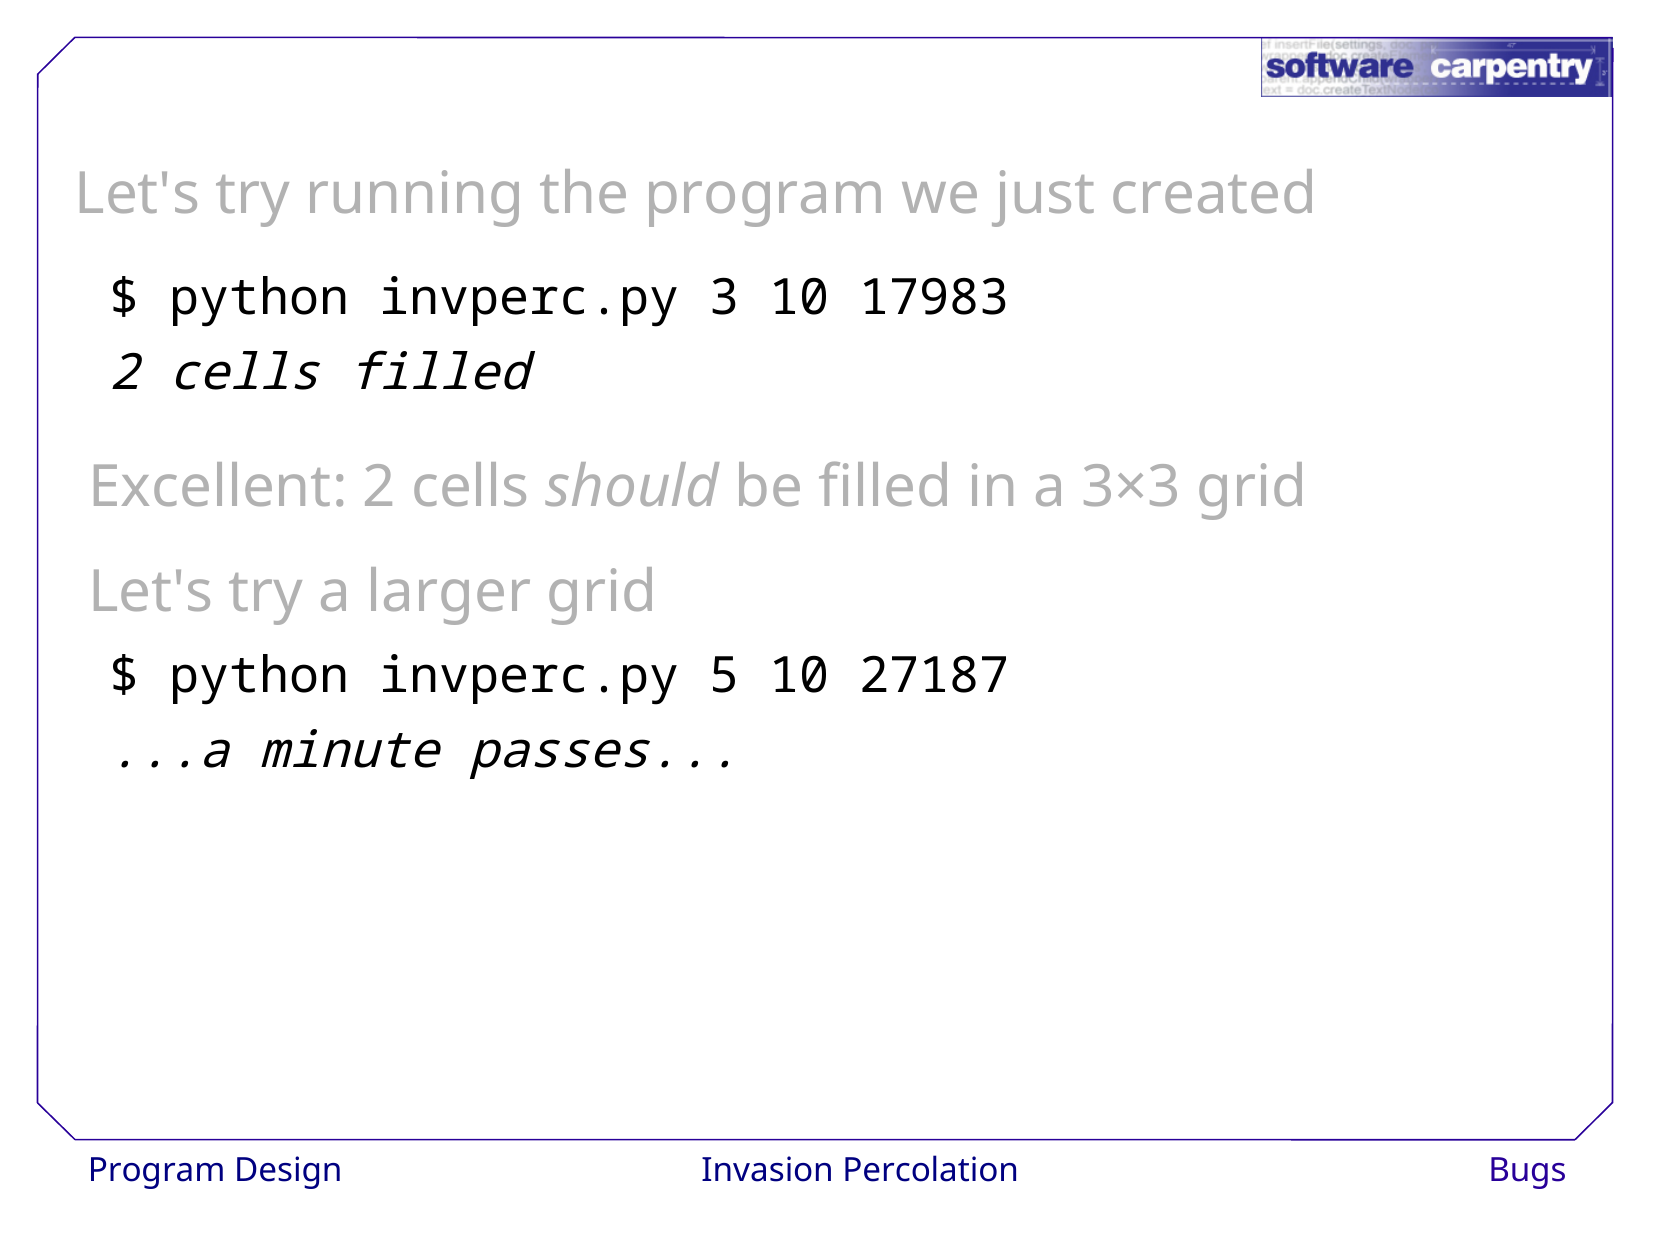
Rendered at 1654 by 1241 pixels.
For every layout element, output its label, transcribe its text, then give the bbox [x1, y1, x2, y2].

text_box Excellent: 2 cells should be filled in a 3×3 grid Let's try a larger grid [73, 405, 1473, 631]
text_box $ python invperc.py 5 10 27187 ...a minute passes... [94, 620, 1513, 798]
picture [1261, 39, 1613, 97]
text_box $ python invperc.py 3 10 17983 2 cells filled [94, 242, 1513, 420]
text_box Let's try running the program we just created [59, 112, 1483, 233]
